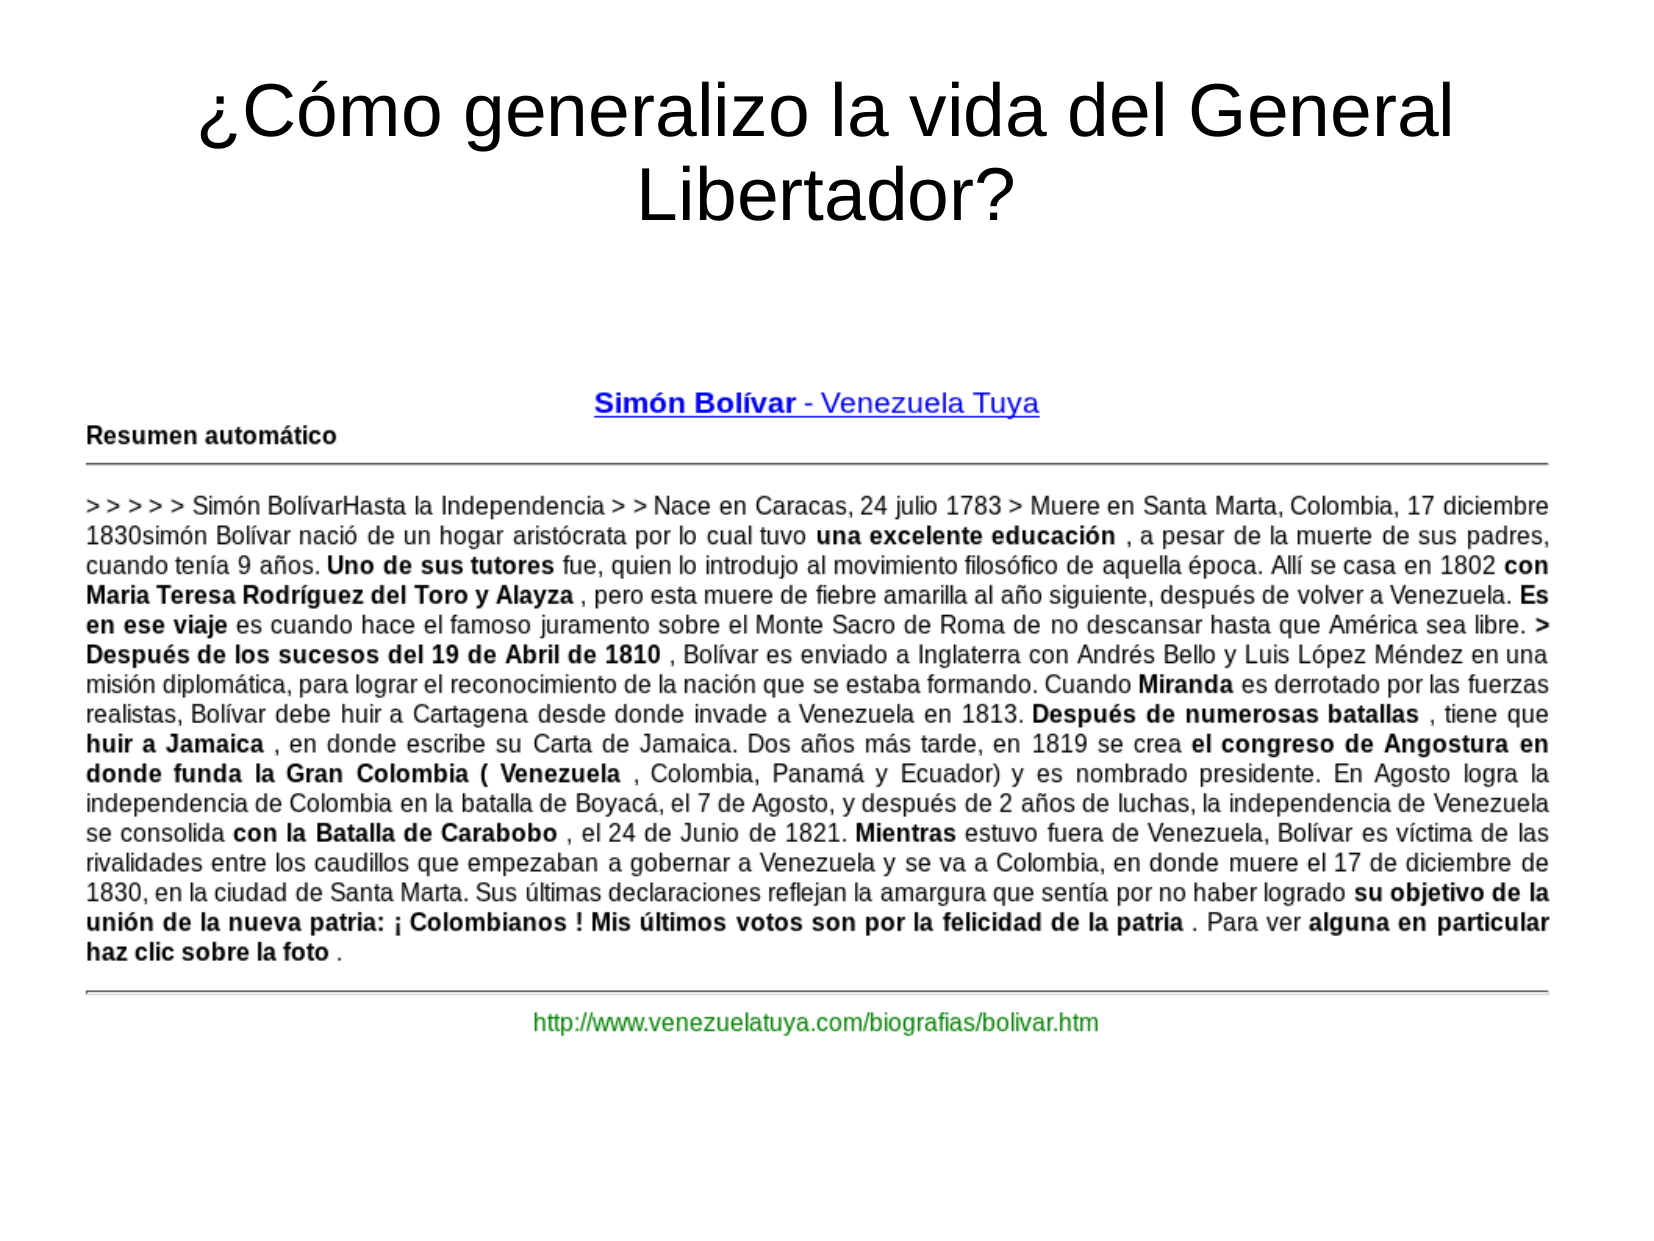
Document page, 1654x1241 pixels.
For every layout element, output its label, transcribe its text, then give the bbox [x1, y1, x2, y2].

picture [69, 374, 1581, 1058]
title ¿Cómo generalizo la vida del General Libertador? [82, 49, 1571, 257]
